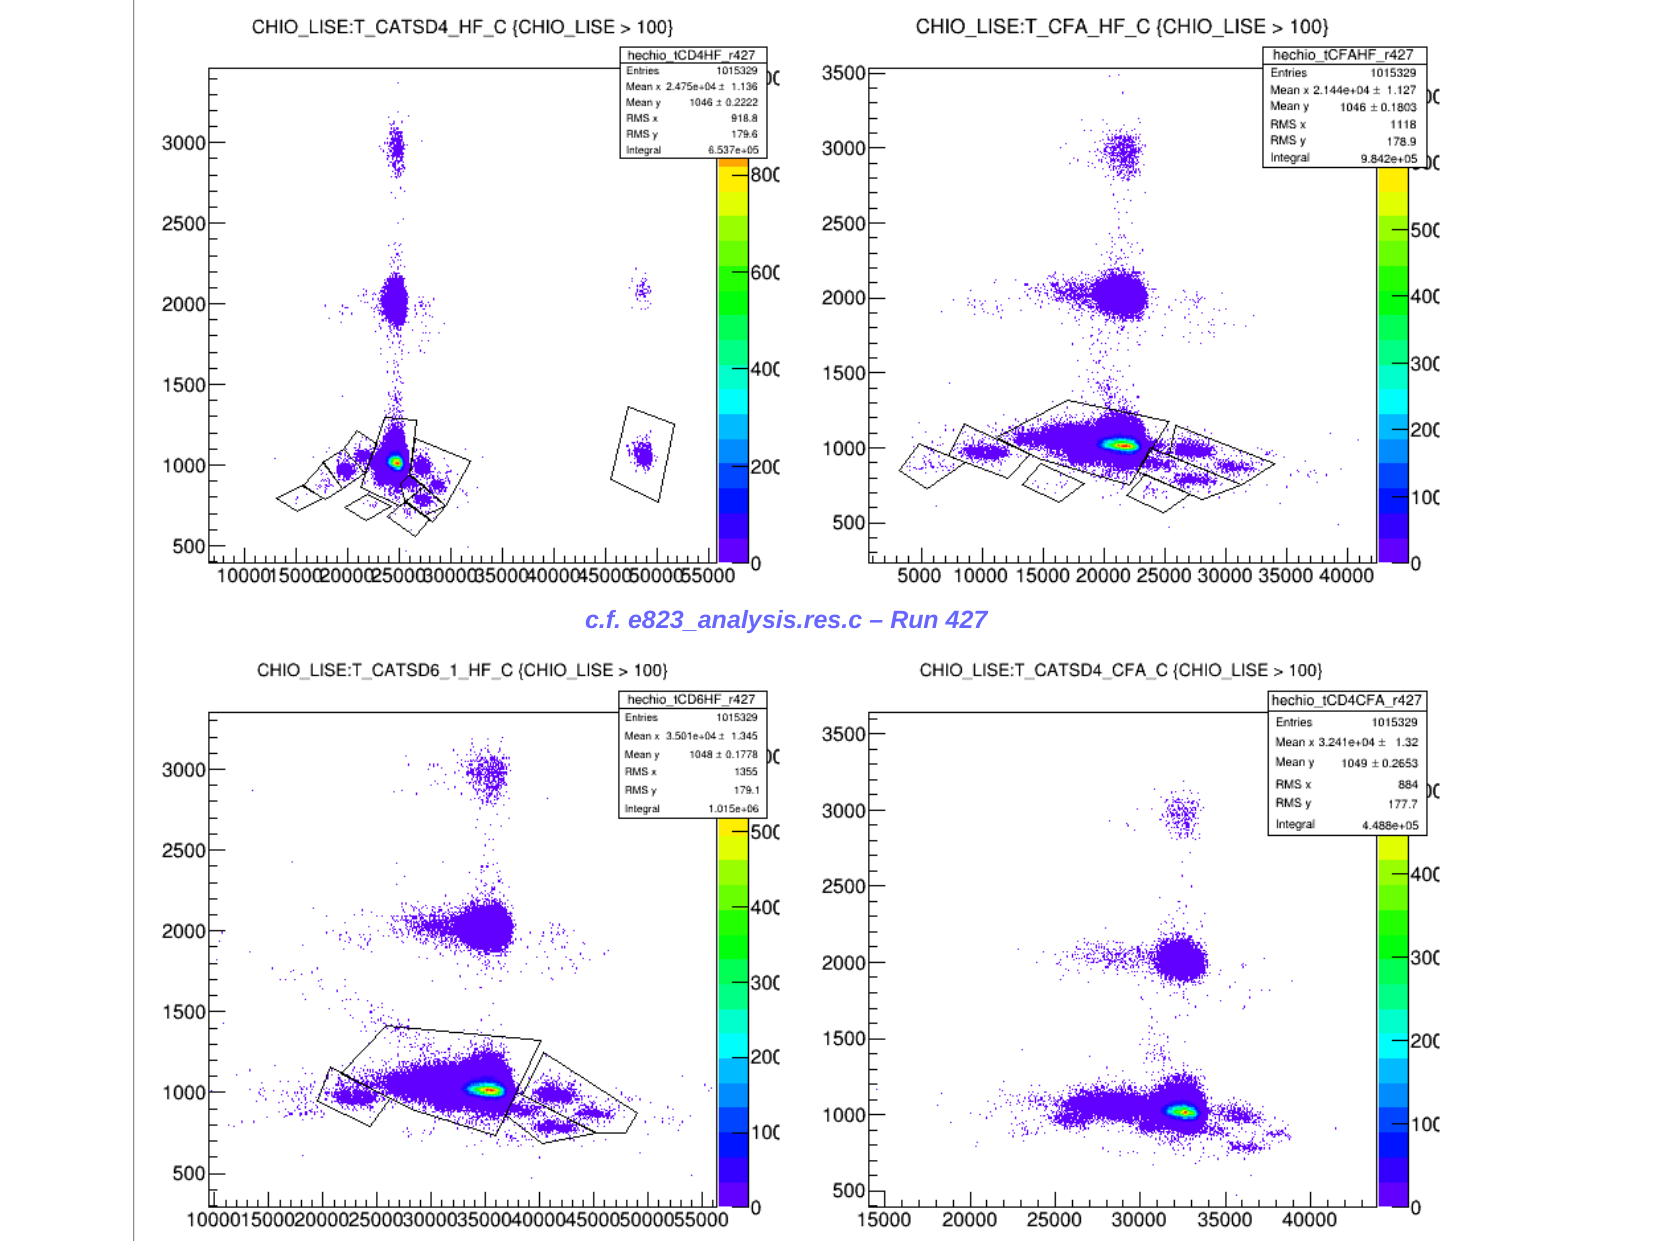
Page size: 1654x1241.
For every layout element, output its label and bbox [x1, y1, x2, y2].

picture [133, 0, 1441, 1241]
